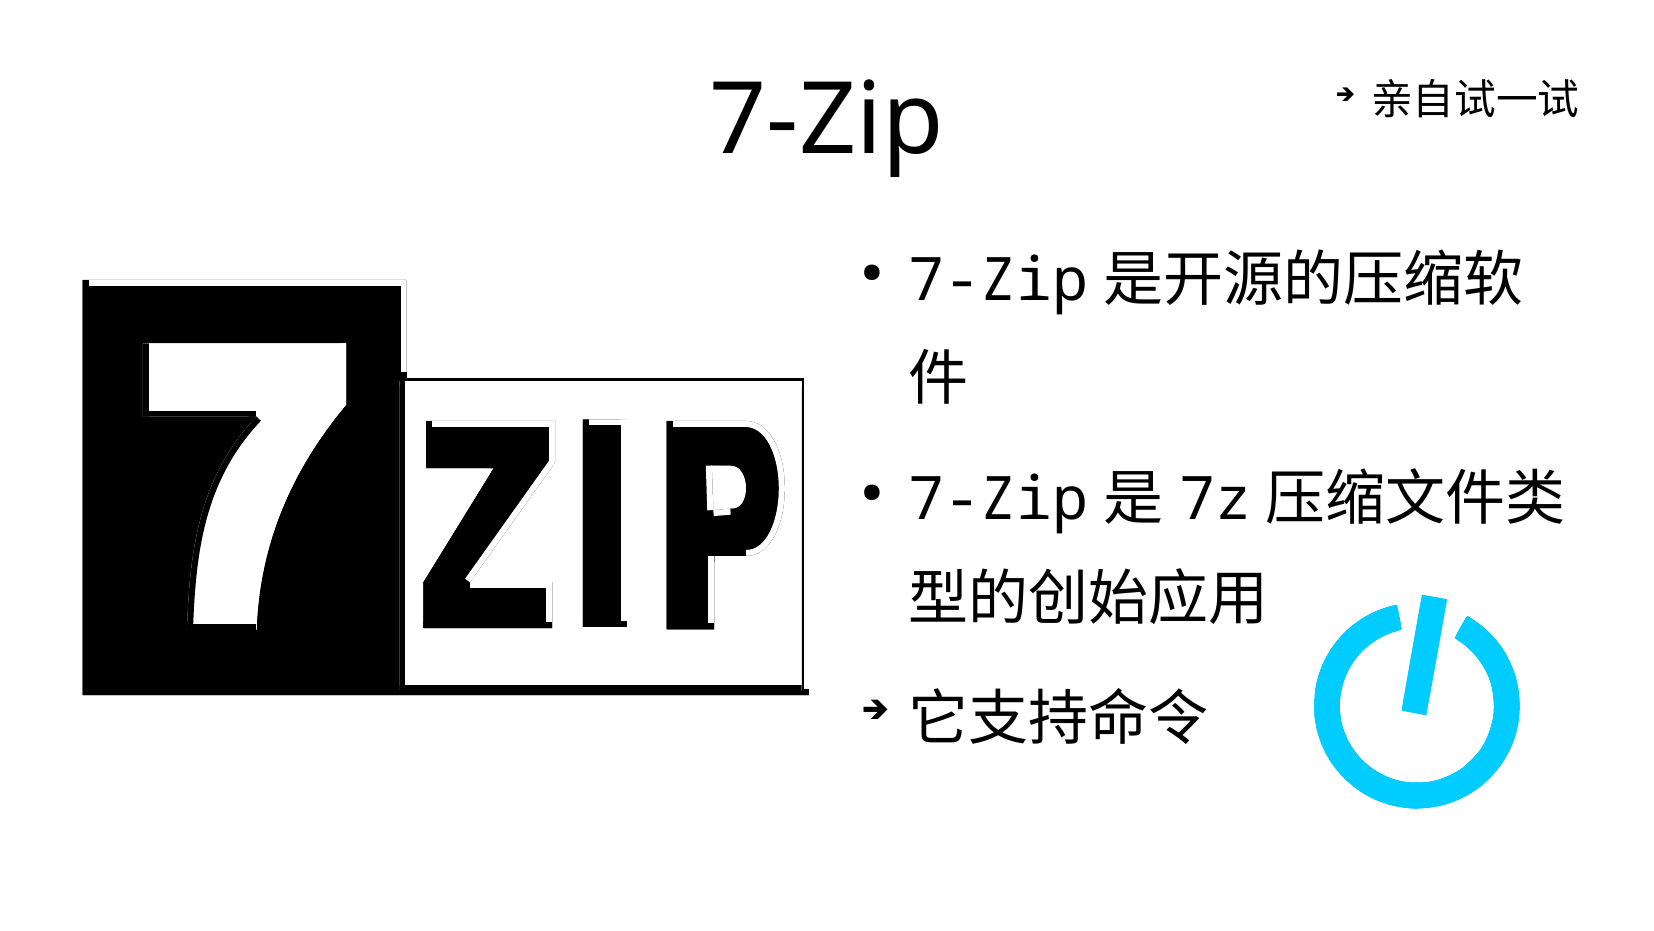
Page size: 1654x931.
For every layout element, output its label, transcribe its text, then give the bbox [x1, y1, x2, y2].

text_box 亲自试一试 [1311, 59, 1595, 198]
list 7-Zip是开源的压缩软件 7-Zip是7z压缩文件类型的创始应用 它支持命令 [845, 217, 1572, 758]
title 7-Zip [82, 37, 1571, 193]
picture [82, 279, 809, 696]
